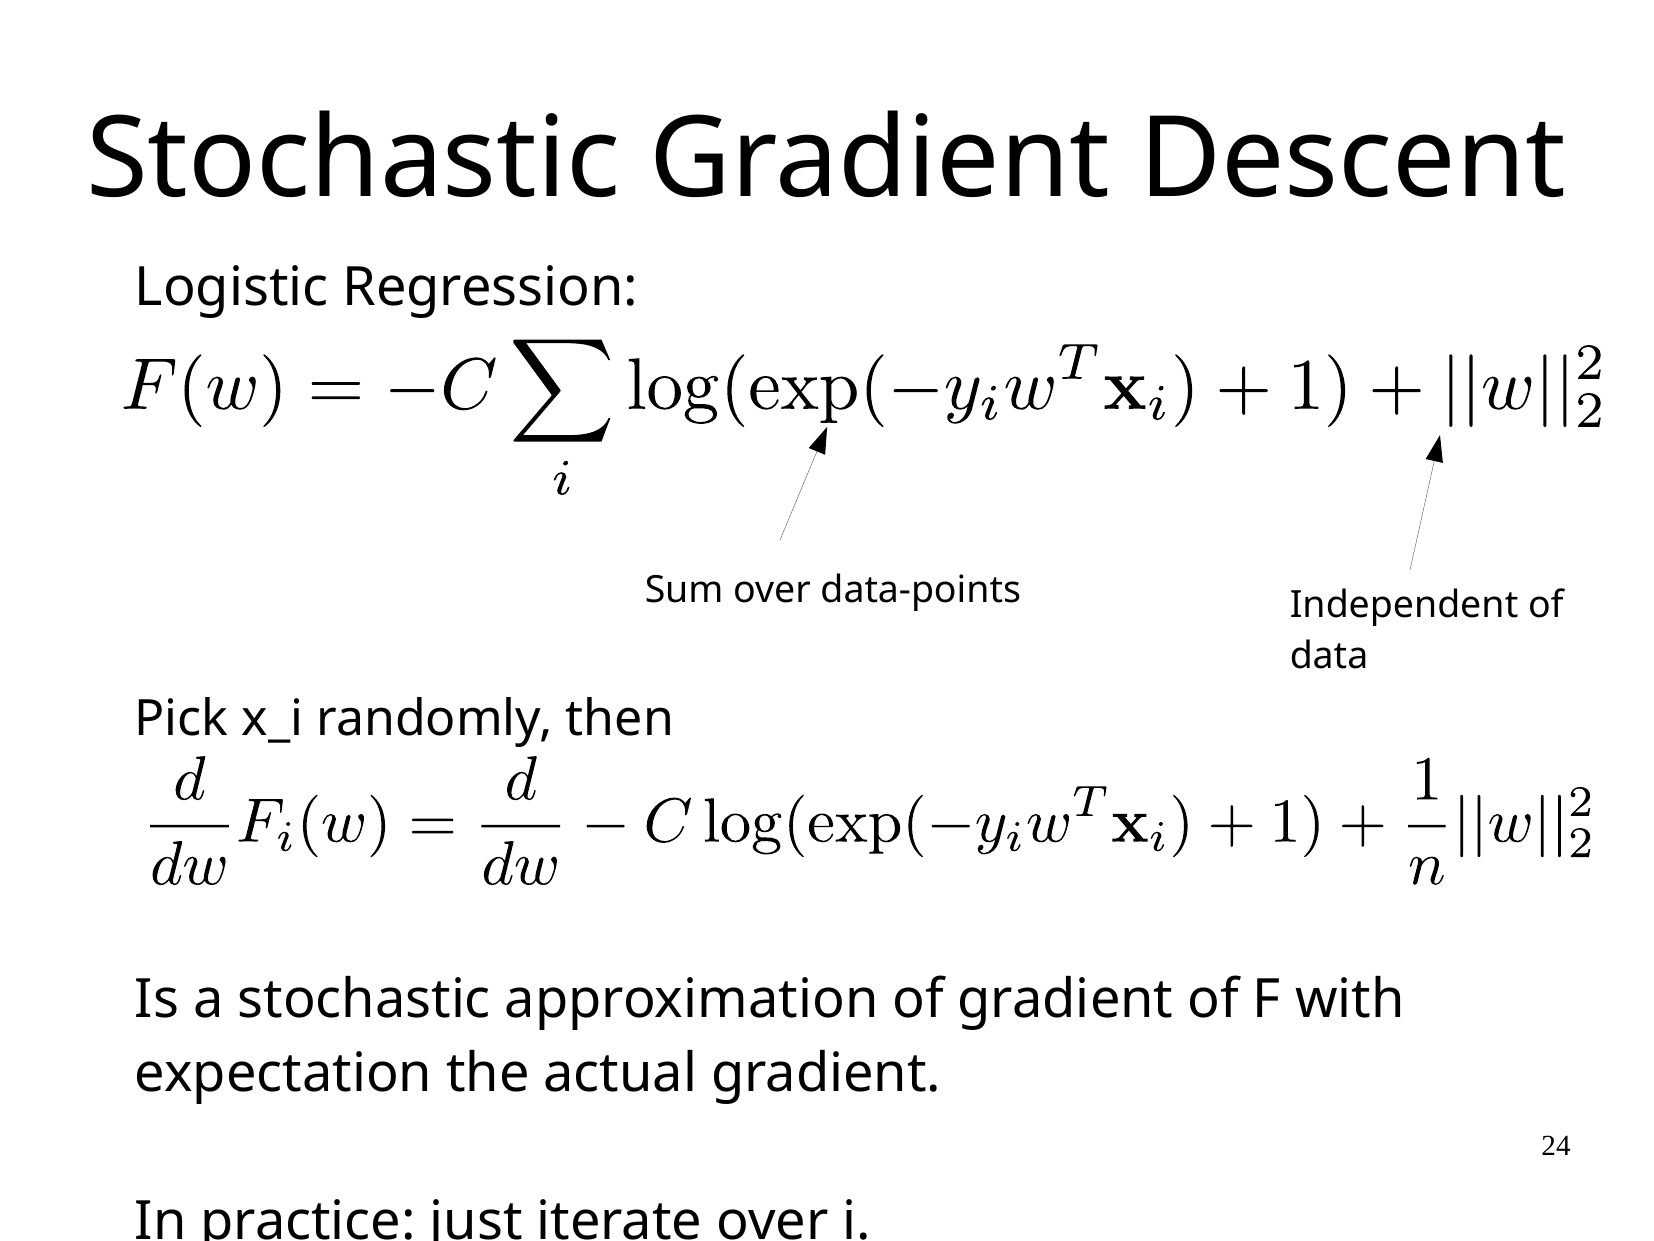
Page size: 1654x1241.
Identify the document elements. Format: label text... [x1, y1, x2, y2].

text_box Logistic Regression: [120, 240, 1066, 316]
text_box Sum over data-points [630, 555, 1171, 608]
text_box Pick x_i randomly, then [120, 675, 811, 740]
title Stochastic Gradient Descent [82, 49, 1571, 257]
text_box [150, 756, 1593, 886]
text_box Is a stochastic approximation of gradient of F with expectation the actual gradient. In practice: just iterate over i. [120, 952, 1531, 1186]
text_box [120, 332, 1604, 496]
text_box Independent of data [1275, 570, 1636, 623]
